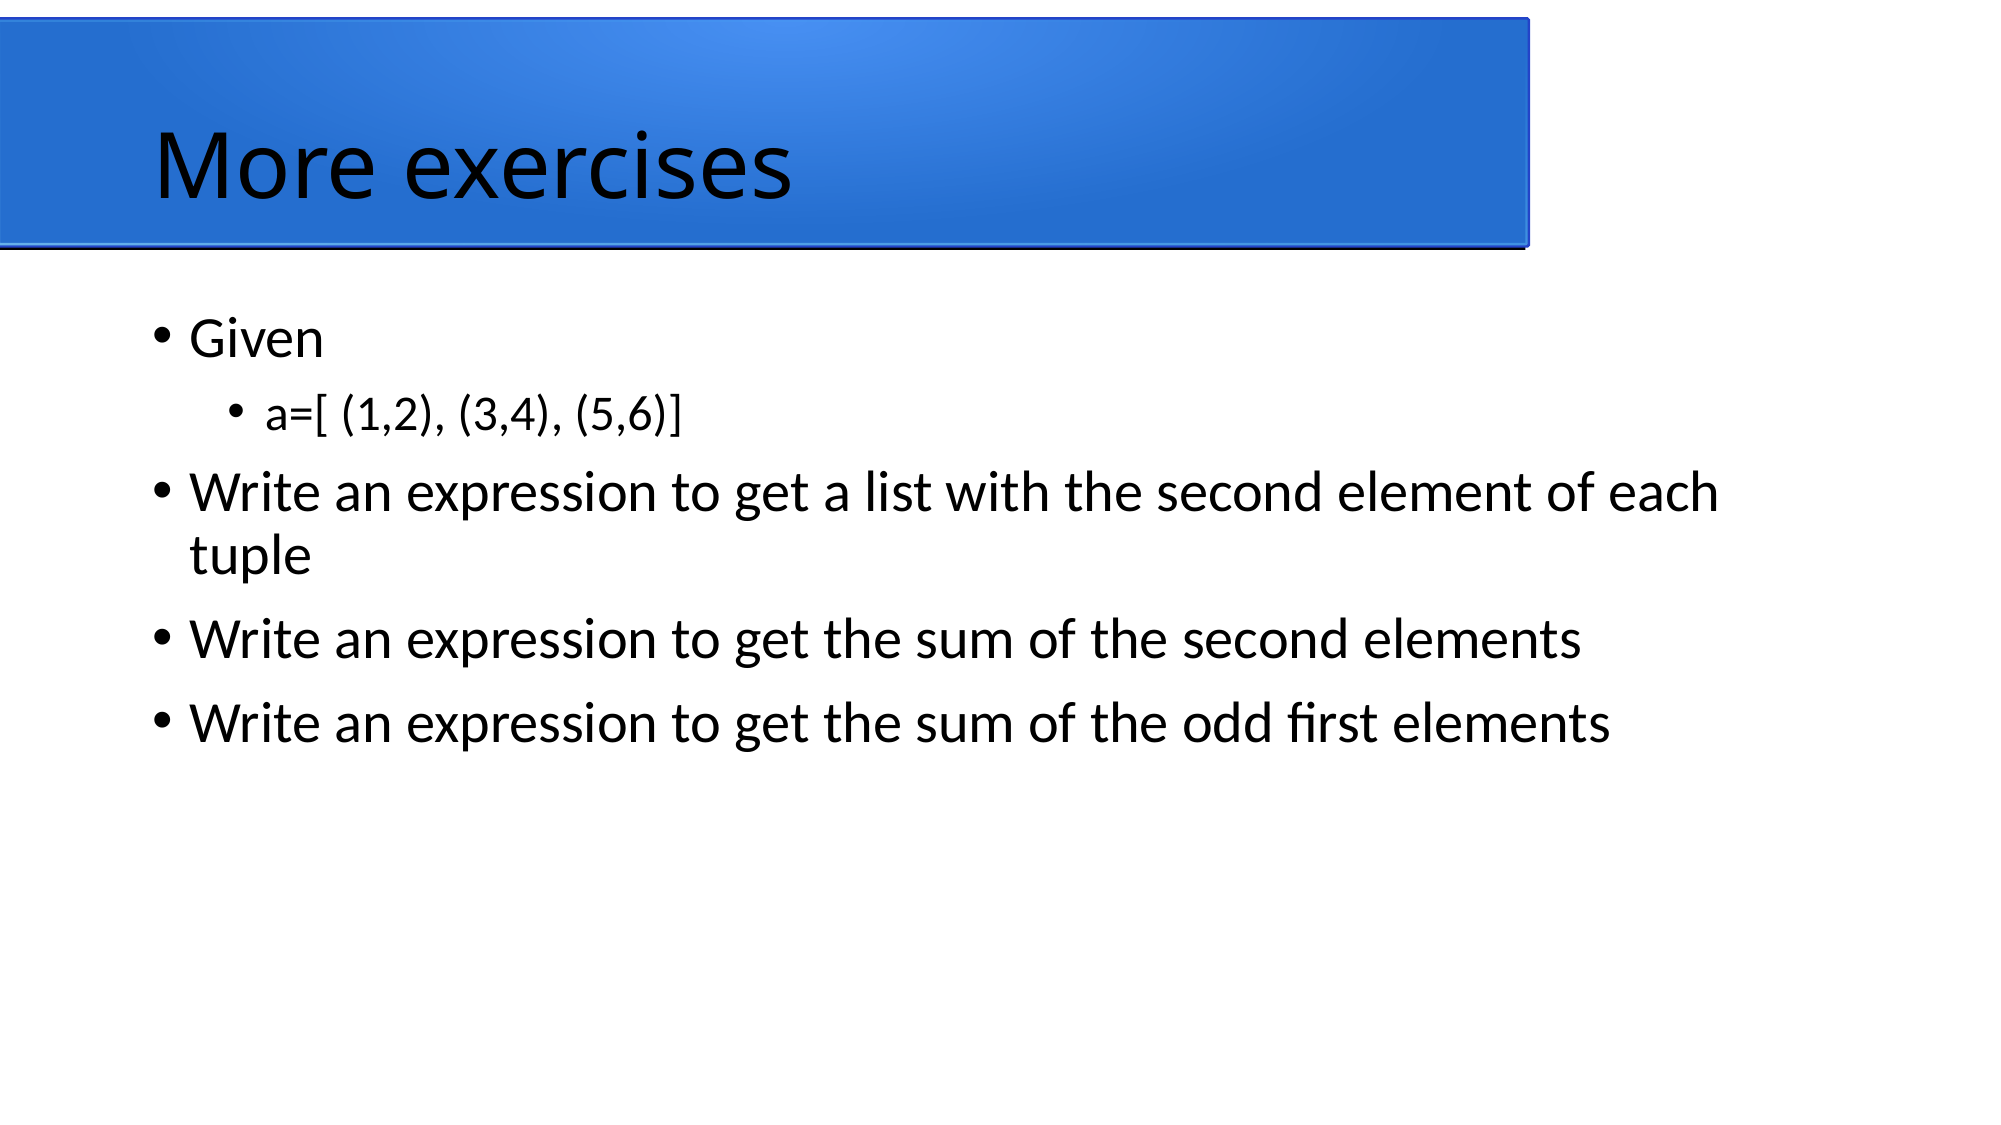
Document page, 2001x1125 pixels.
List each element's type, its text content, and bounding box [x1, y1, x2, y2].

title More exercises [137, 59, 1863, 278]
list Given a=[ (1,2), (3,4), (5,6)] Write an expression to get a list with the second element of each tuple Write an expression to get the sum of the second elements Write an expression to get the sum of the odd first elements [137, 299, 1863, 1014]
